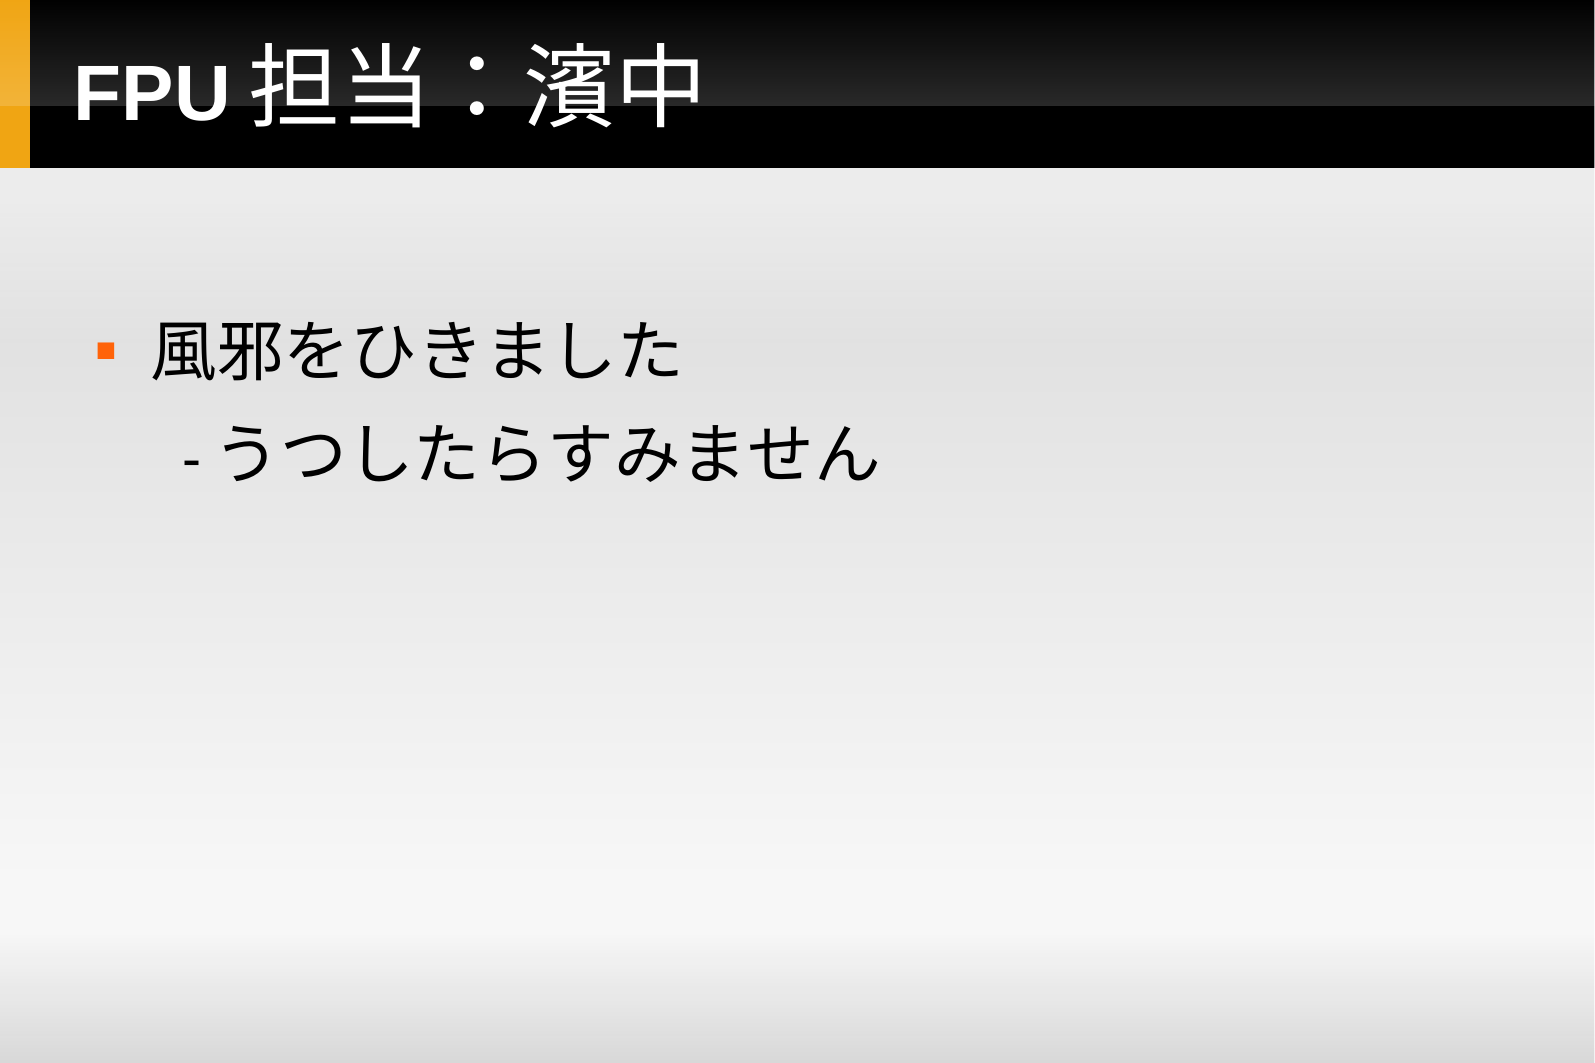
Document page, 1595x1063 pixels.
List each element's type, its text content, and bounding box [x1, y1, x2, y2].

list 風邪をひきました -うつしたらすみません [79, 313, 1515, 774]
picture [0, 0, 1595, 1063]
title FPU担当：濱中 [74, 0, 1510, 178]
